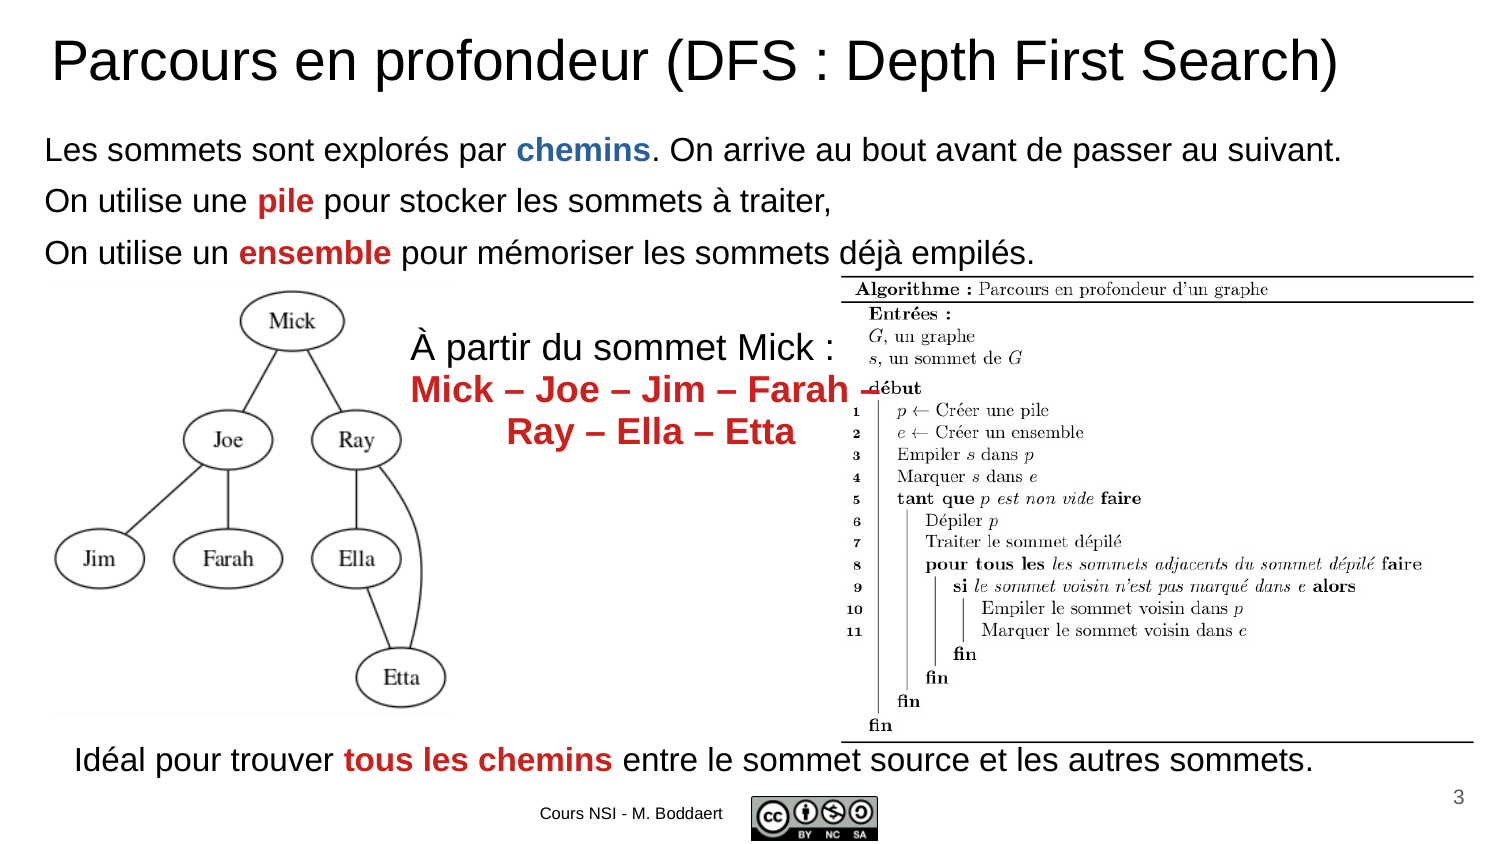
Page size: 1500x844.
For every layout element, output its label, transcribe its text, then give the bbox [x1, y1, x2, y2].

picture [49, 384, 452, 714]
slide_number <numéro> [1389, 764, 1480, 830]
text_box Idéal pour trouver tous les chemins entre le sommet source et les autres sommets. [59, 734, 1418, 798]
text_box Les sommets sont explorés par chemins. On arrive au bout avant de passer au suivant. On utilise une pile pour stocker les sommets à traiter, On utilise un ensemble pour mémoriser les sommets déjà empilés. [29, 120, 1477, 384]
picture [840, 274, 1474, 744]
title Parcours en profondeur (DFS : Depth First Search) [51, 13, 1449, 108]
text_box À partir du sommet Mick : Mick – Joe – Jim – Farah – Ray – Ella – Etta [395, 318, 873, 473]
picture [751, 798, 878, 841]
